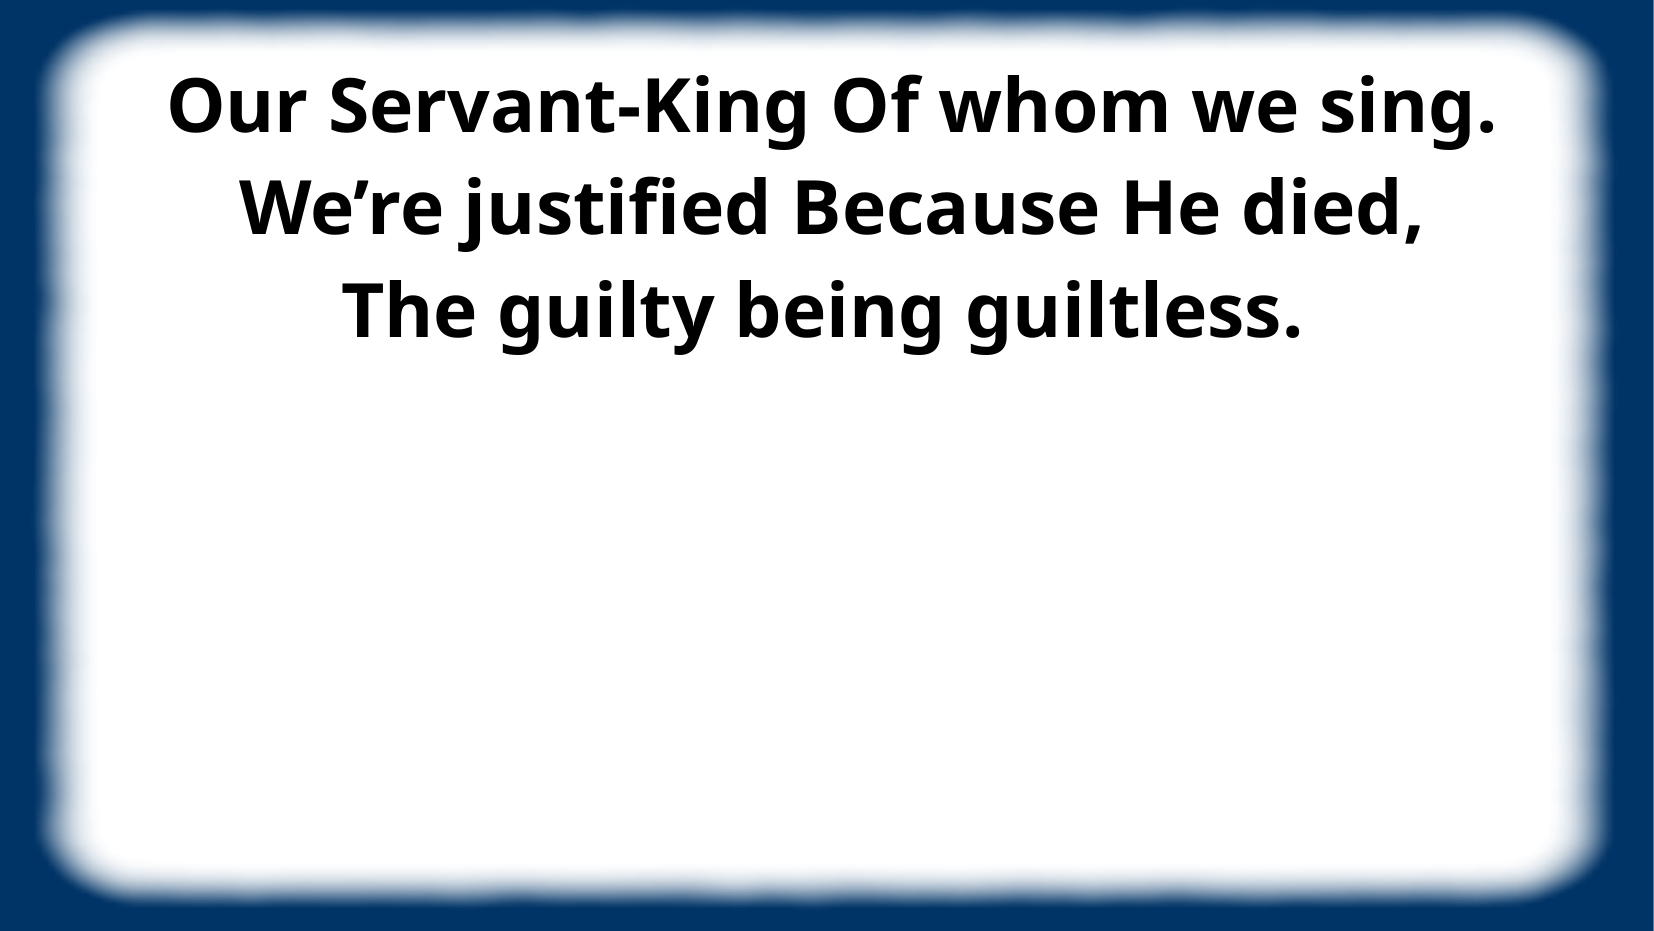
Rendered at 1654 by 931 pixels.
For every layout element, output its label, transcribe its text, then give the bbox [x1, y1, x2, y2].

text_box Our Servant-King Of whom we sing. We’re justified Because He died, The guilty being guiltless. [75, 45, 1591, 360]
picture [0, 0, 1654, 931]
